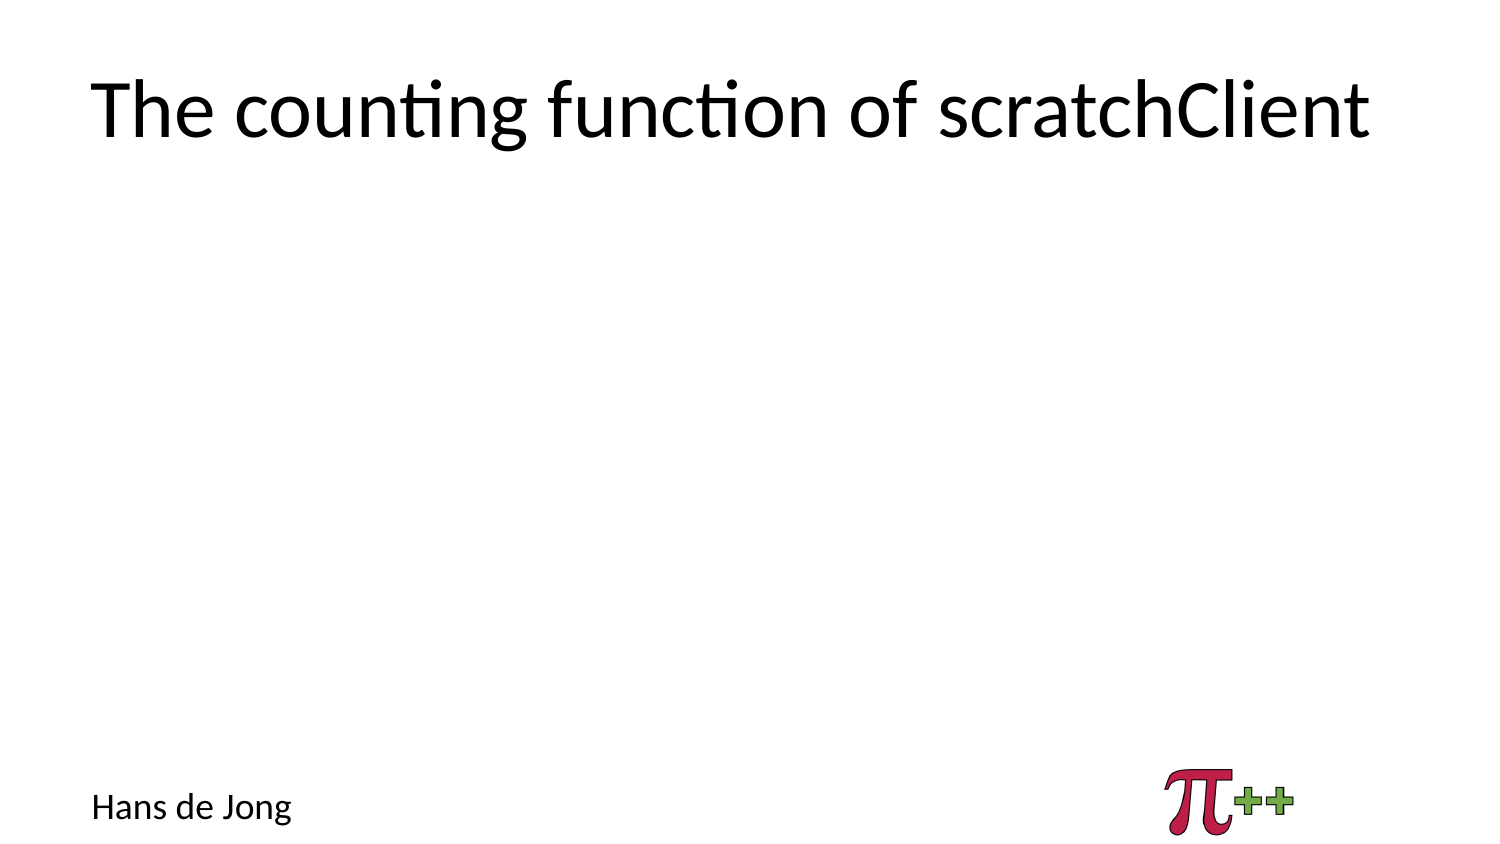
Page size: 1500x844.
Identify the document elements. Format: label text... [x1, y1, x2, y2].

title The counting function of scratchClient [75, 33, 1426, 175]
